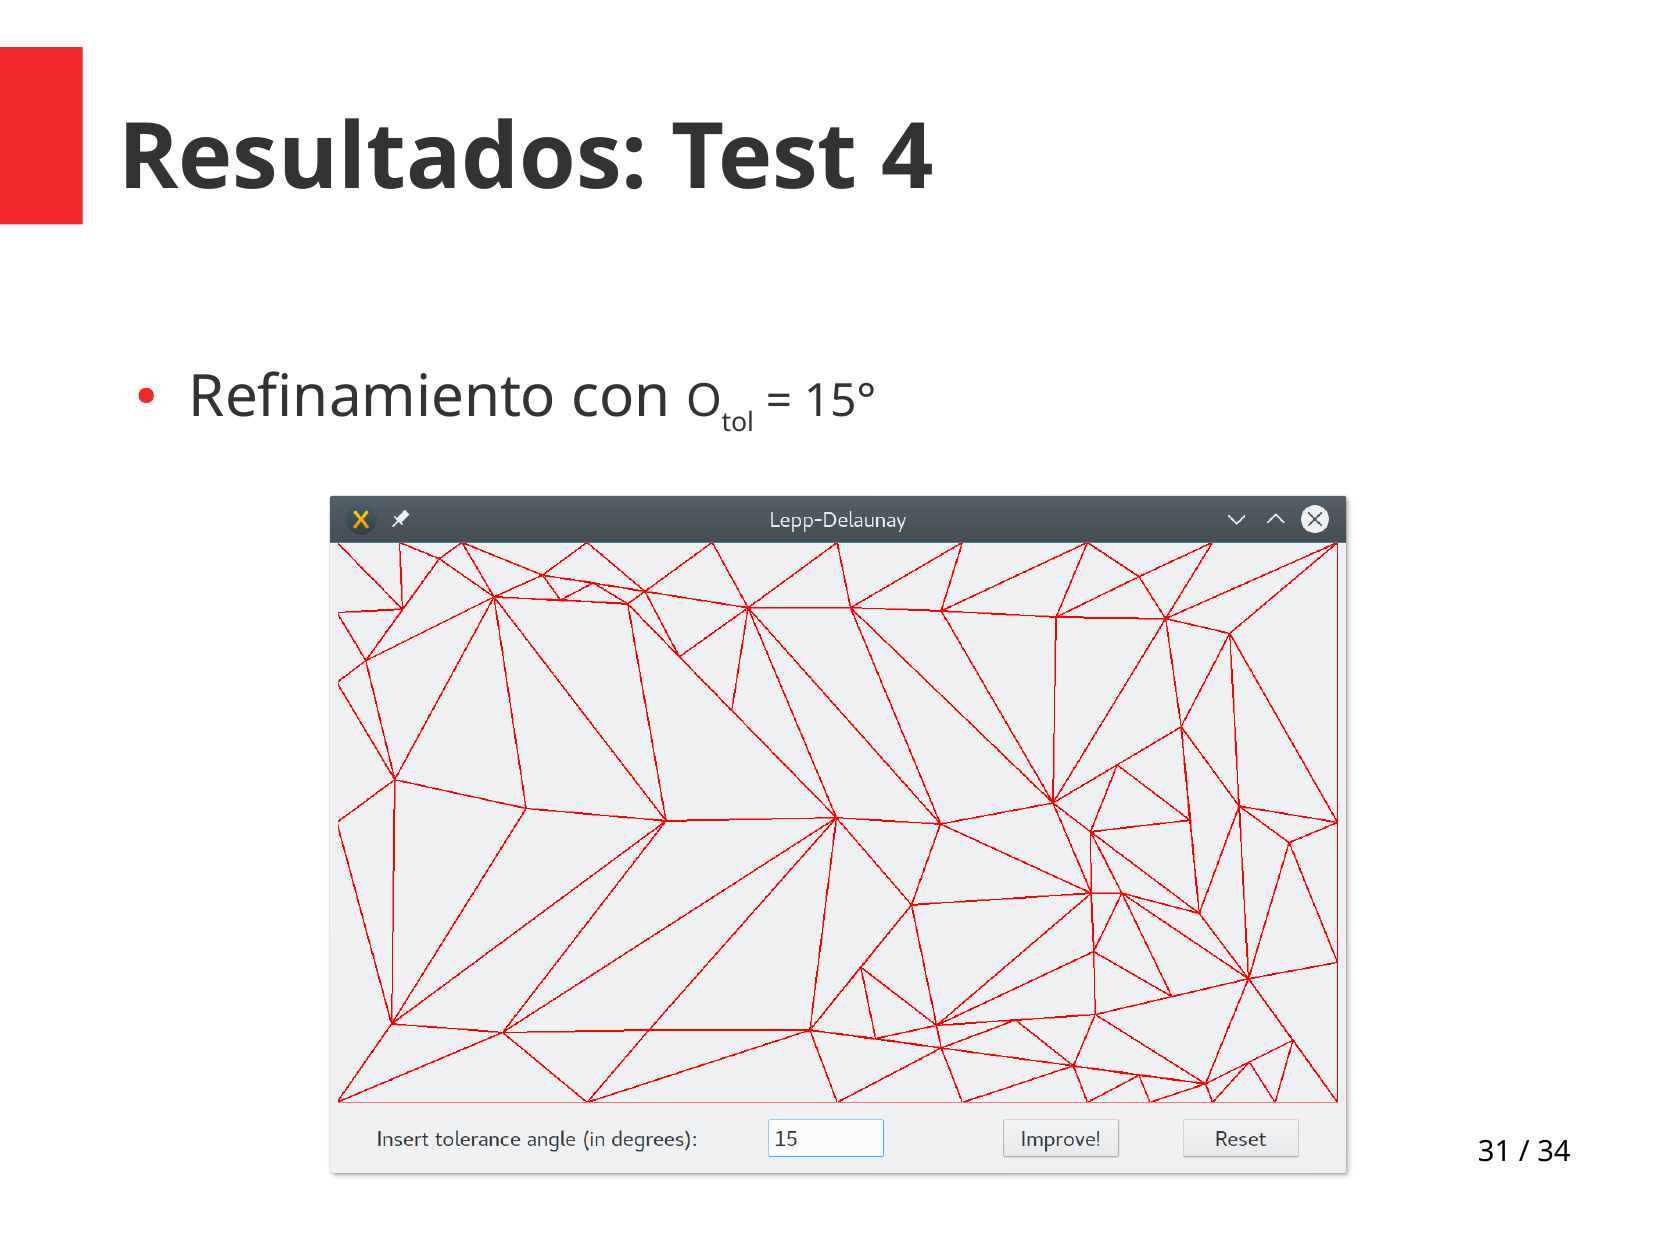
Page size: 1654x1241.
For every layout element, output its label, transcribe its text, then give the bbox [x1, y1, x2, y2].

list Refinamiento con Otol = 15° [118, 354, 1536, 1074]
picture [324, 490, 1356, 1183]
title Resultados: Test 4 [118, 49, 1571, 257]
